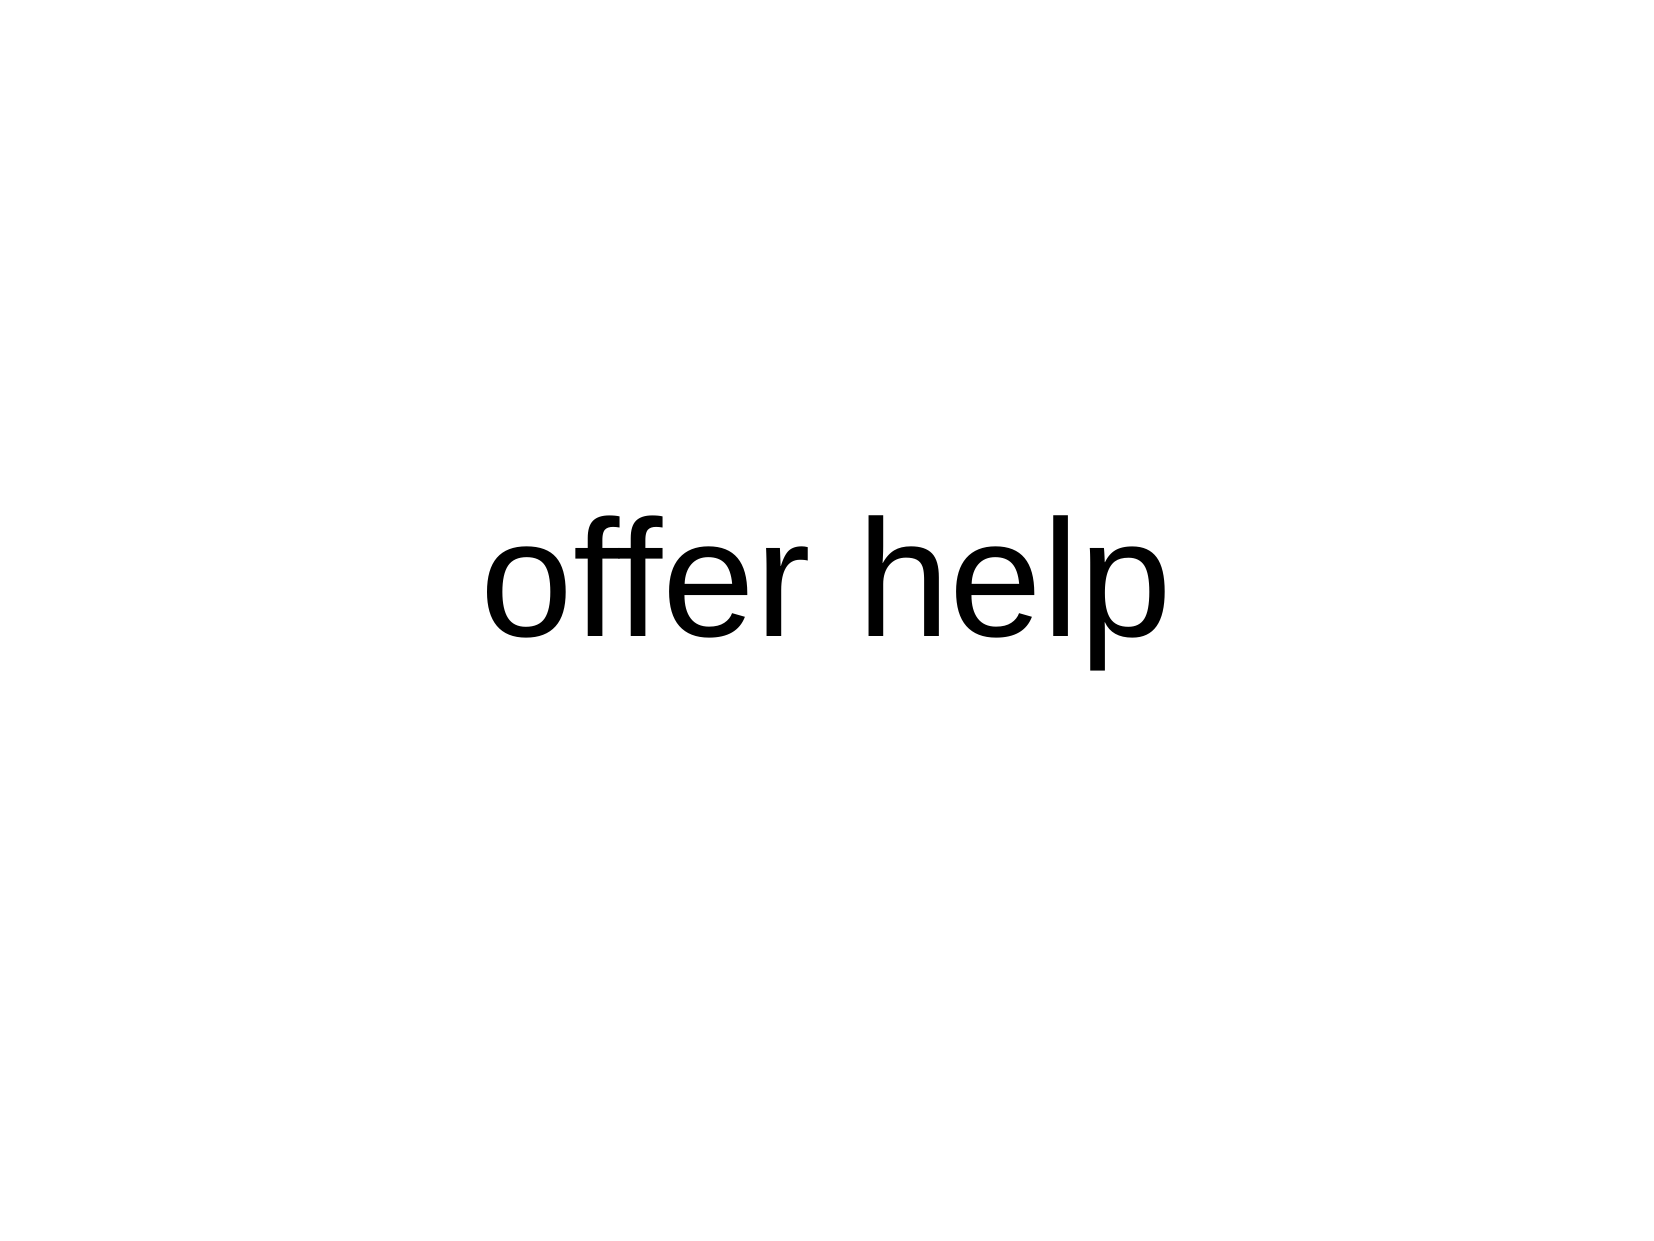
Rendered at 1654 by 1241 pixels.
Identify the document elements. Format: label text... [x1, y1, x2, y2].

subtitle offer help [82, 56, 1571, 1102]
